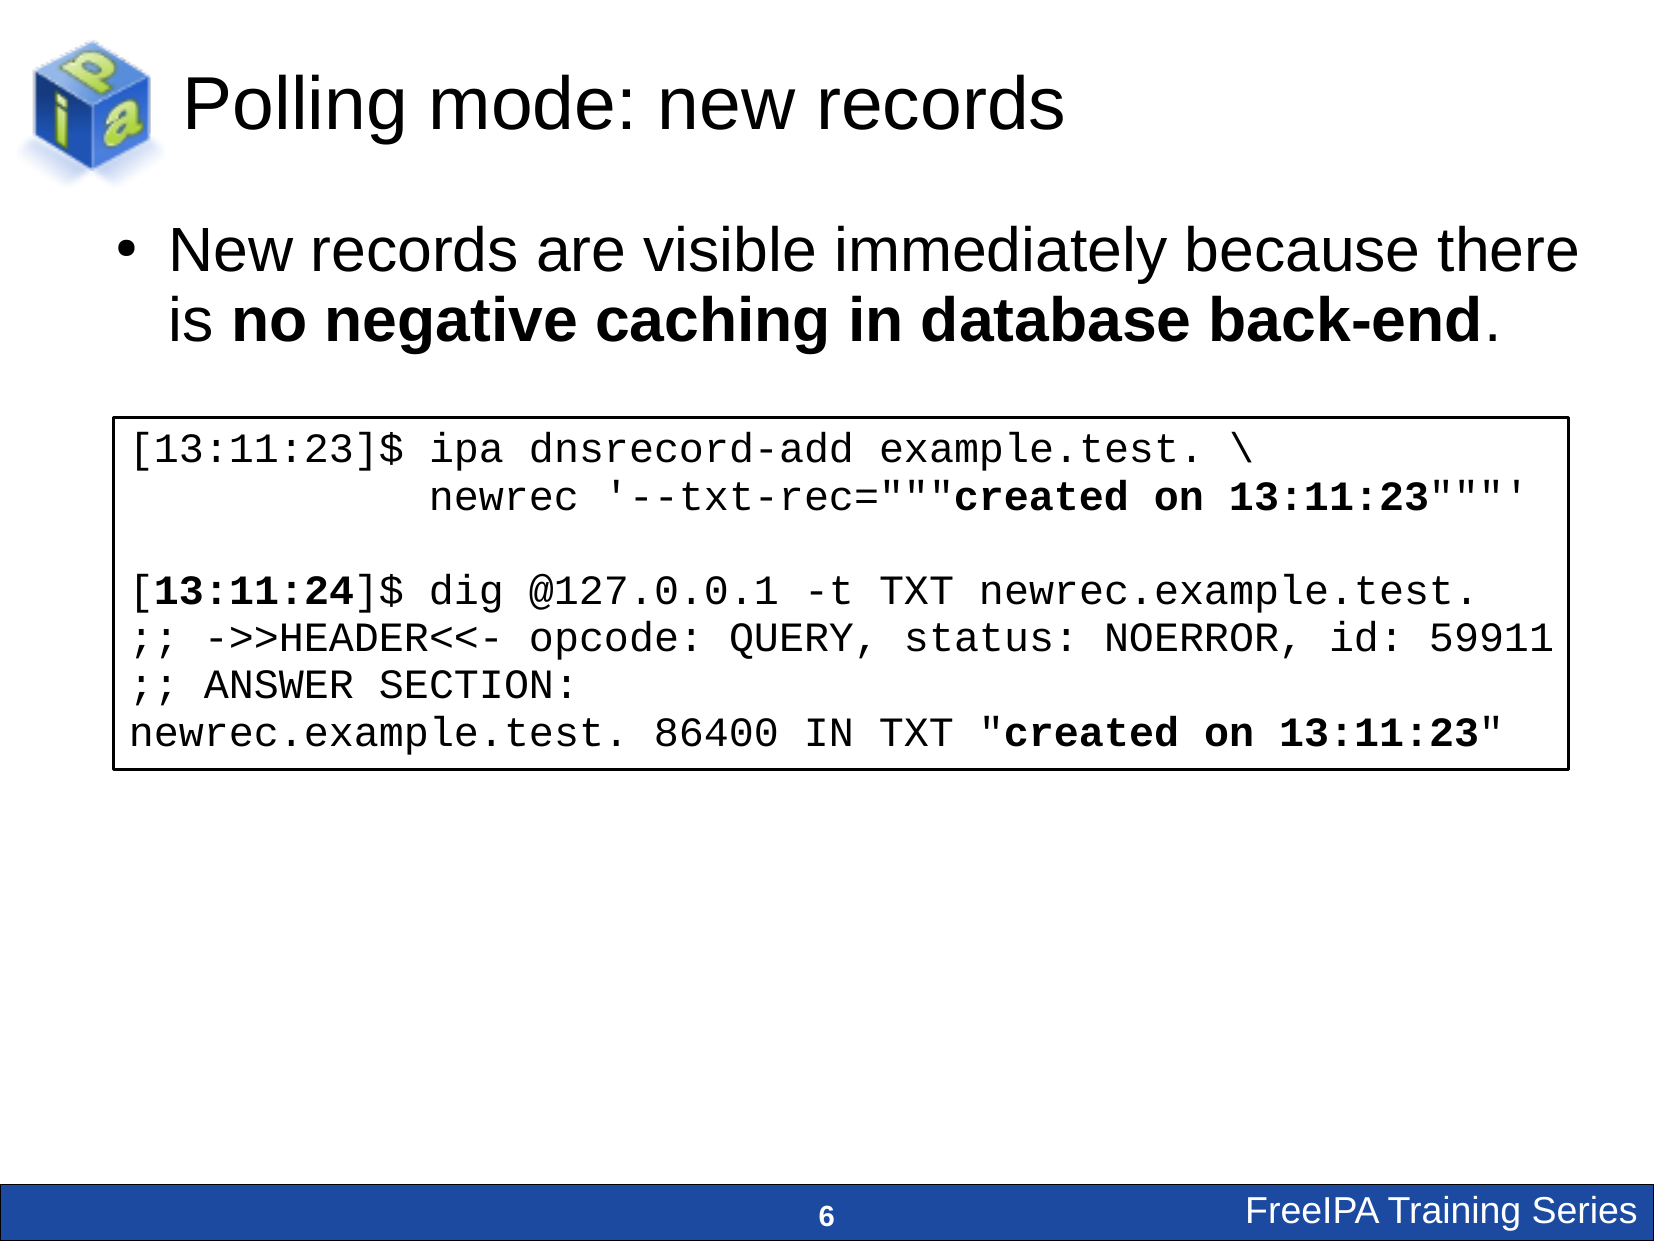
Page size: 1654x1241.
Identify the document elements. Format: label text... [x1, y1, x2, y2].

picture [17, 34, 165, 193]
title Polling mode: new records [182, 31, 1579, 177]
list New records are visible immediately because there is no negative caching in database back-end. [97, 215, 1586, 935]
text_box [13:11:23]$ ipa dnsrecord-add example.test. \ newrec '--txt-rec="""created on 13:11:23"""' [13:11:24]$ dig @127.0.0.1 -t TXT newrec.example.test. ;; ->>HEADER<<- opcode: QUERY, status: NOERROR, id: 59911 ;; ANSWER SECTION: newrec.example.test. 86400 IN TXT "created on 13:11:23" [113, 417, 1569, 770]
